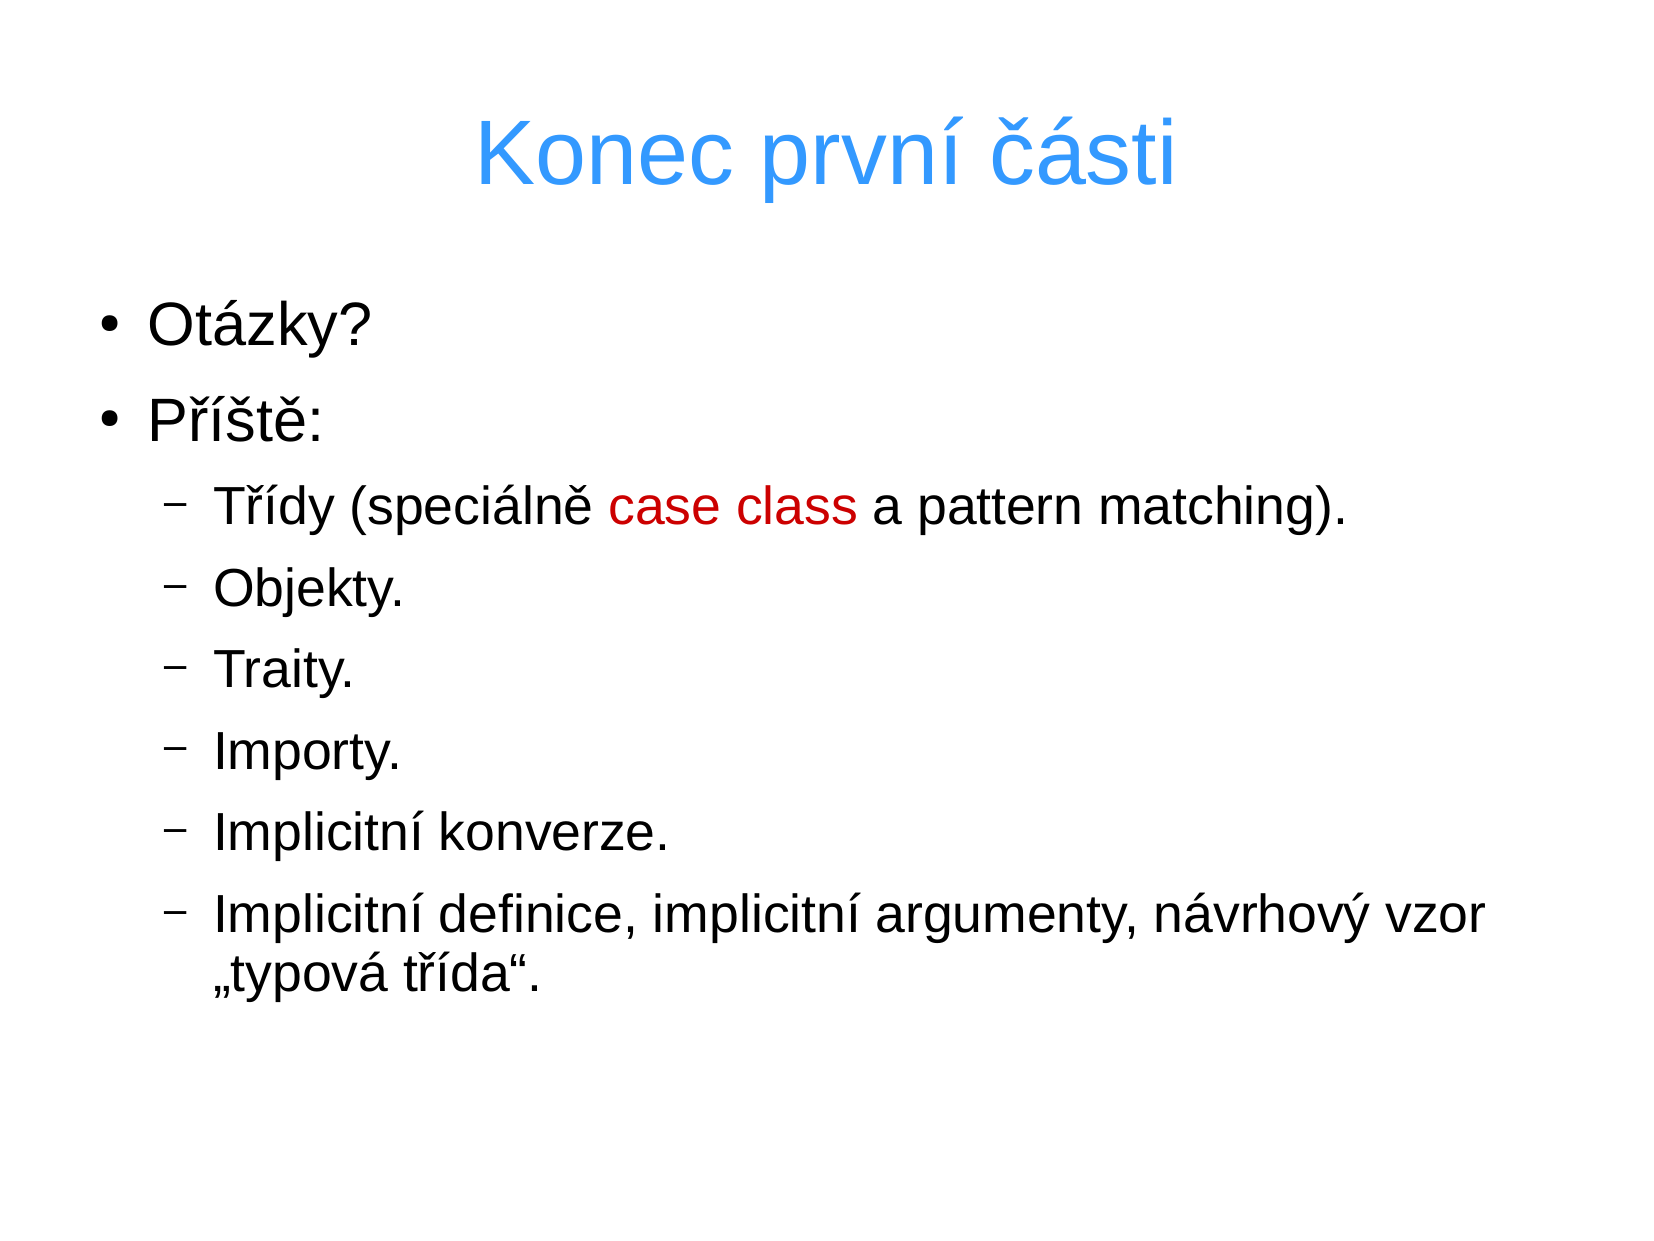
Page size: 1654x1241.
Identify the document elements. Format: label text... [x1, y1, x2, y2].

title Konec první části [82, 49, 1571, 257]
list Otázky? Příště: Třídy (speciálně case class a pattern matching). Objekty. Traity. Importy. Implicitní konverze. Implicitní definice, implicitní argumenty, návrhový vzor „typová třída“. [82, 290, 1571, 1010]
